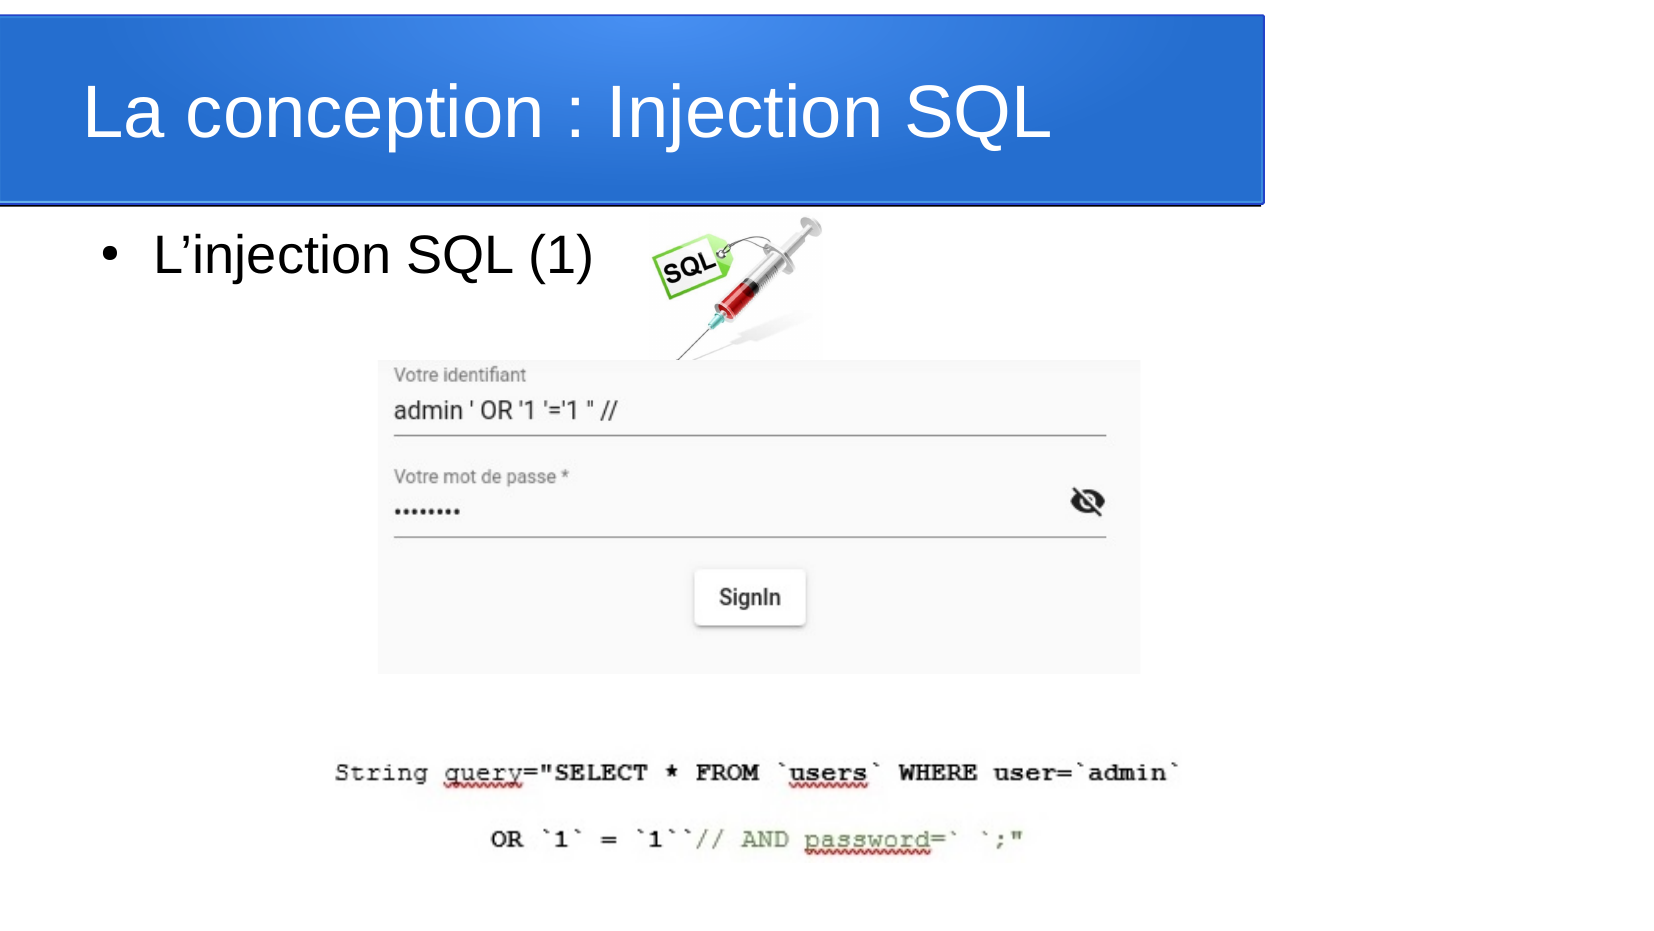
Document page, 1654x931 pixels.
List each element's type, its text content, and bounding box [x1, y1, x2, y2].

picture [334, 744, 1182, 863]
title La conception : Injection SQL [82, 35, 1235, 189]
picture [377, 212, 1141, 674]
list L’injection SQL (1) [82, 224, 1571, 764]
